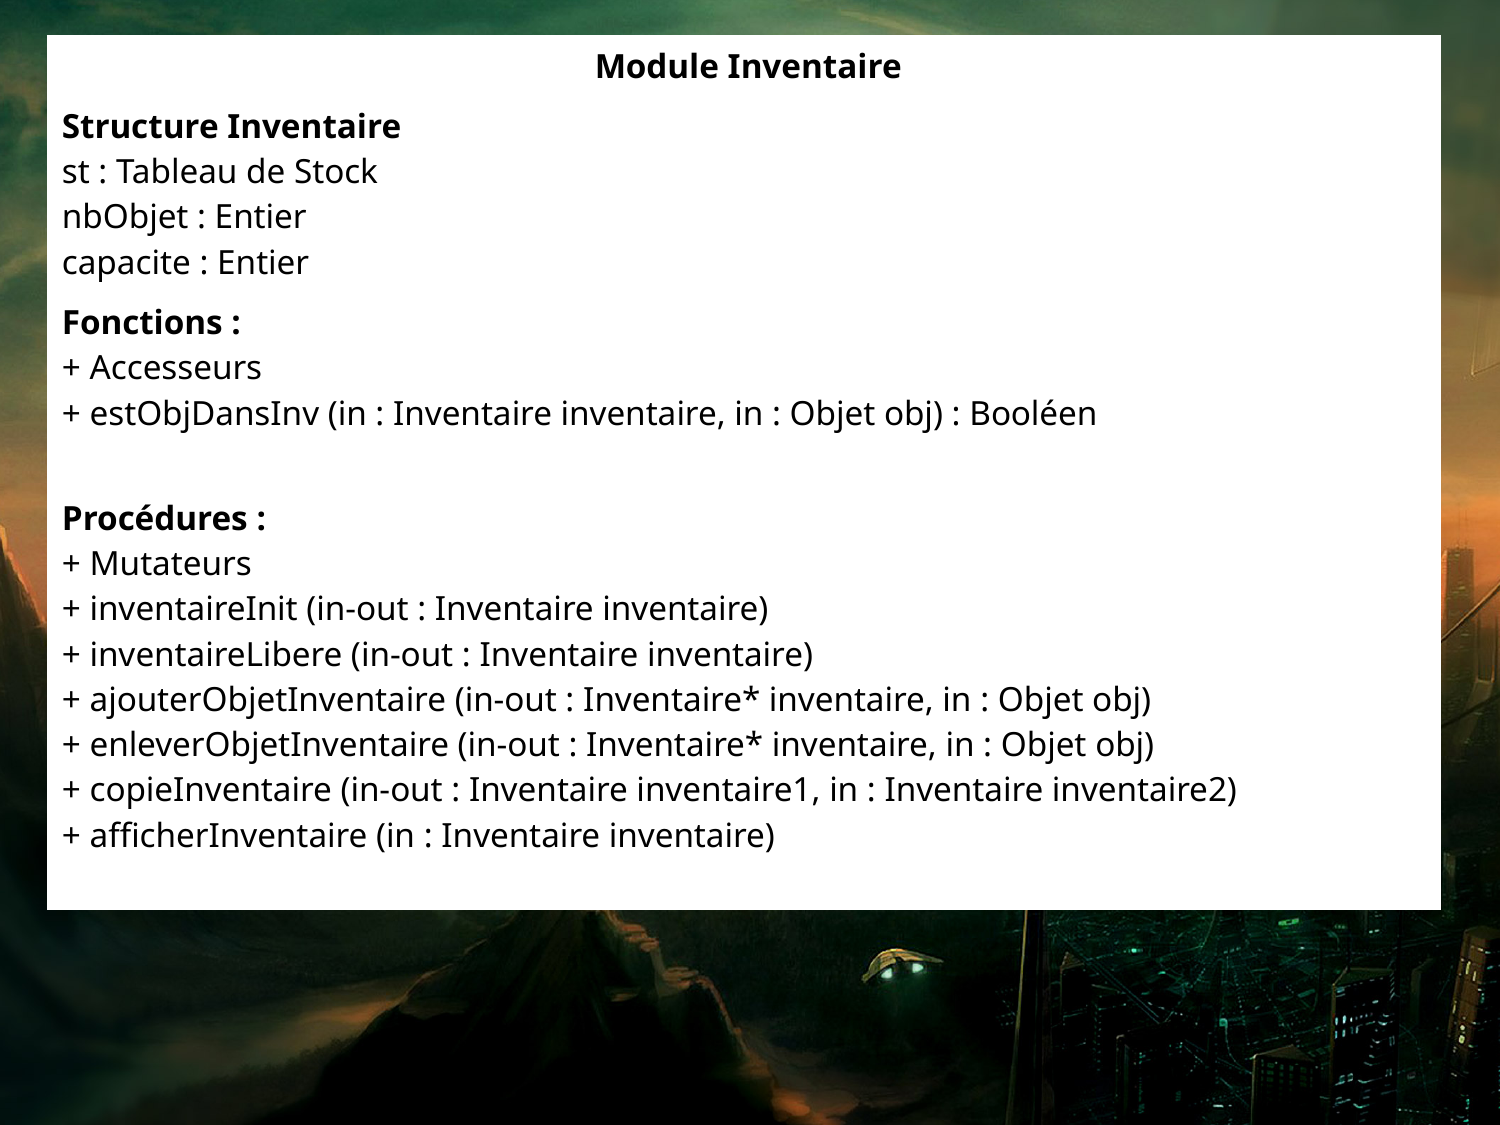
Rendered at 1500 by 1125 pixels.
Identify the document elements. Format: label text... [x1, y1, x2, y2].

picture [0, 0, 1500, 1125]
table_cell Fonctions : + Accesseurs + estObjDansInv (in : Inventaire inventaire, in : Objet obj) : Booléen [47, 291, 1441, 487]
table_cell Structure Inventaire st : Tableau de Stock nbObjet : Entier capacite : Entier [47, 95, 1441, 291]
table_header Module Inventaire [47, 35, 1441, 95]
table_cell Procédures : + Mutateurs + inventaireInit (in-out : Inventaire inventaire) + inventaireLibere (in-out : Inventaire inventaire) + ajouterObjetInventaire (in-out : Inventaire* inventaire, in : Objet obj) + enleverObjetInventaire (in-out : Inventaire* inventaire, in : Objet obj) + copieInventaire (in-out : Inventaire inventaire1, in : Inventaire inventaire2) + afficherInventaire (in : Inventaire inventaire) [47, 487, 1441, 910]
